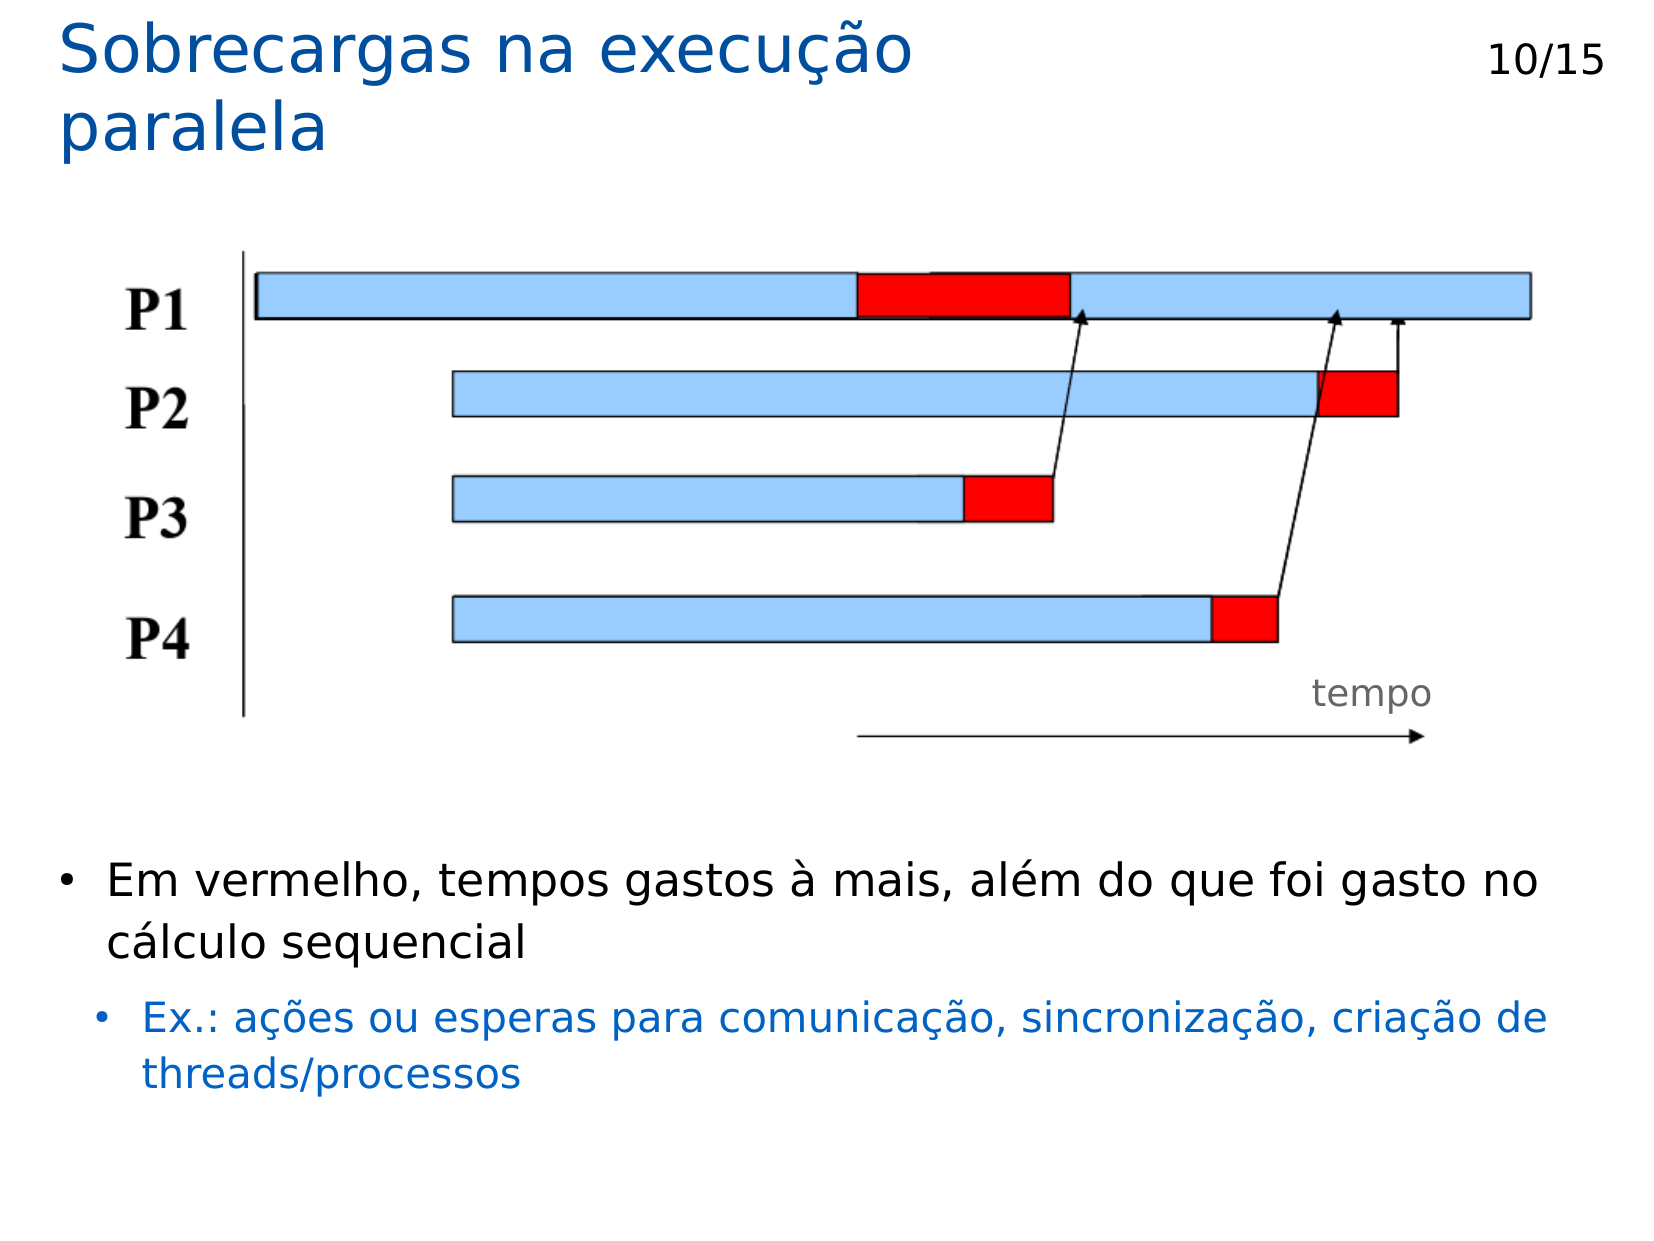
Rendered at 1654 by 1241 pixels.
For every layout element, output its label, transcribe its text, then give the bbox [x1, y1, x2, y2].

list Em vermelho, tempos gastos à mais, além do que foi gasto no cálculo sequencial Ex.: ações ou esperas para comunicação, sincronização, criação de threads/processos [59, 846, 1595, 1211]
text_box tempo [1296, 664, 1513, 723]
title Sobrecargas na execução paralela [59, 10, 1506, 167]
picture [119, 250, 1542, 750]
